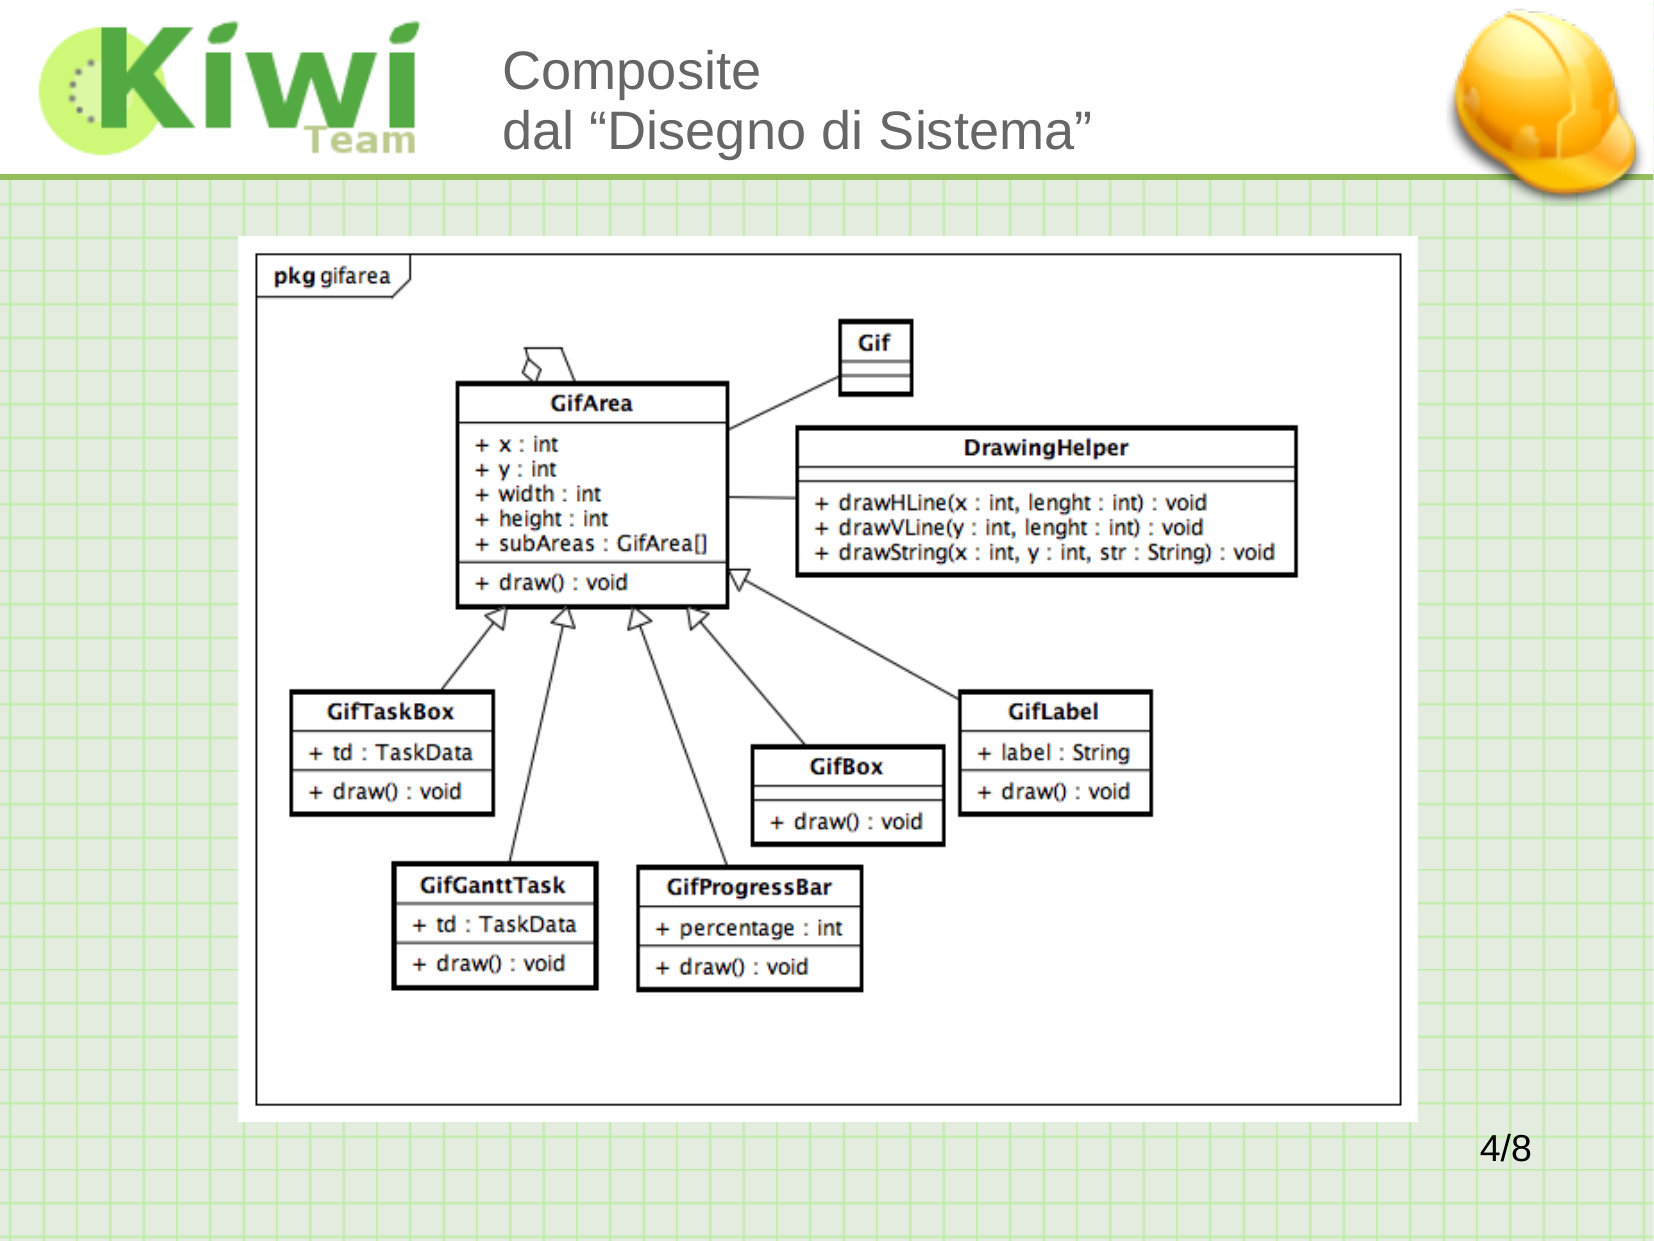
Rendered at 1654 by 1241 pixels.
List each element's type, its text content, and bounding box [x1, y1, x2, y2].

picture [29, 7, 438, 166]
text_box [0, 0, 1446, 174]
text_box 4/8 [1446, 1115, 1565, 1182]
title Composite dal “Disegno di Sistema” [502, 40, 1329, 162]
picture [0, 0, 1654, 1241]
